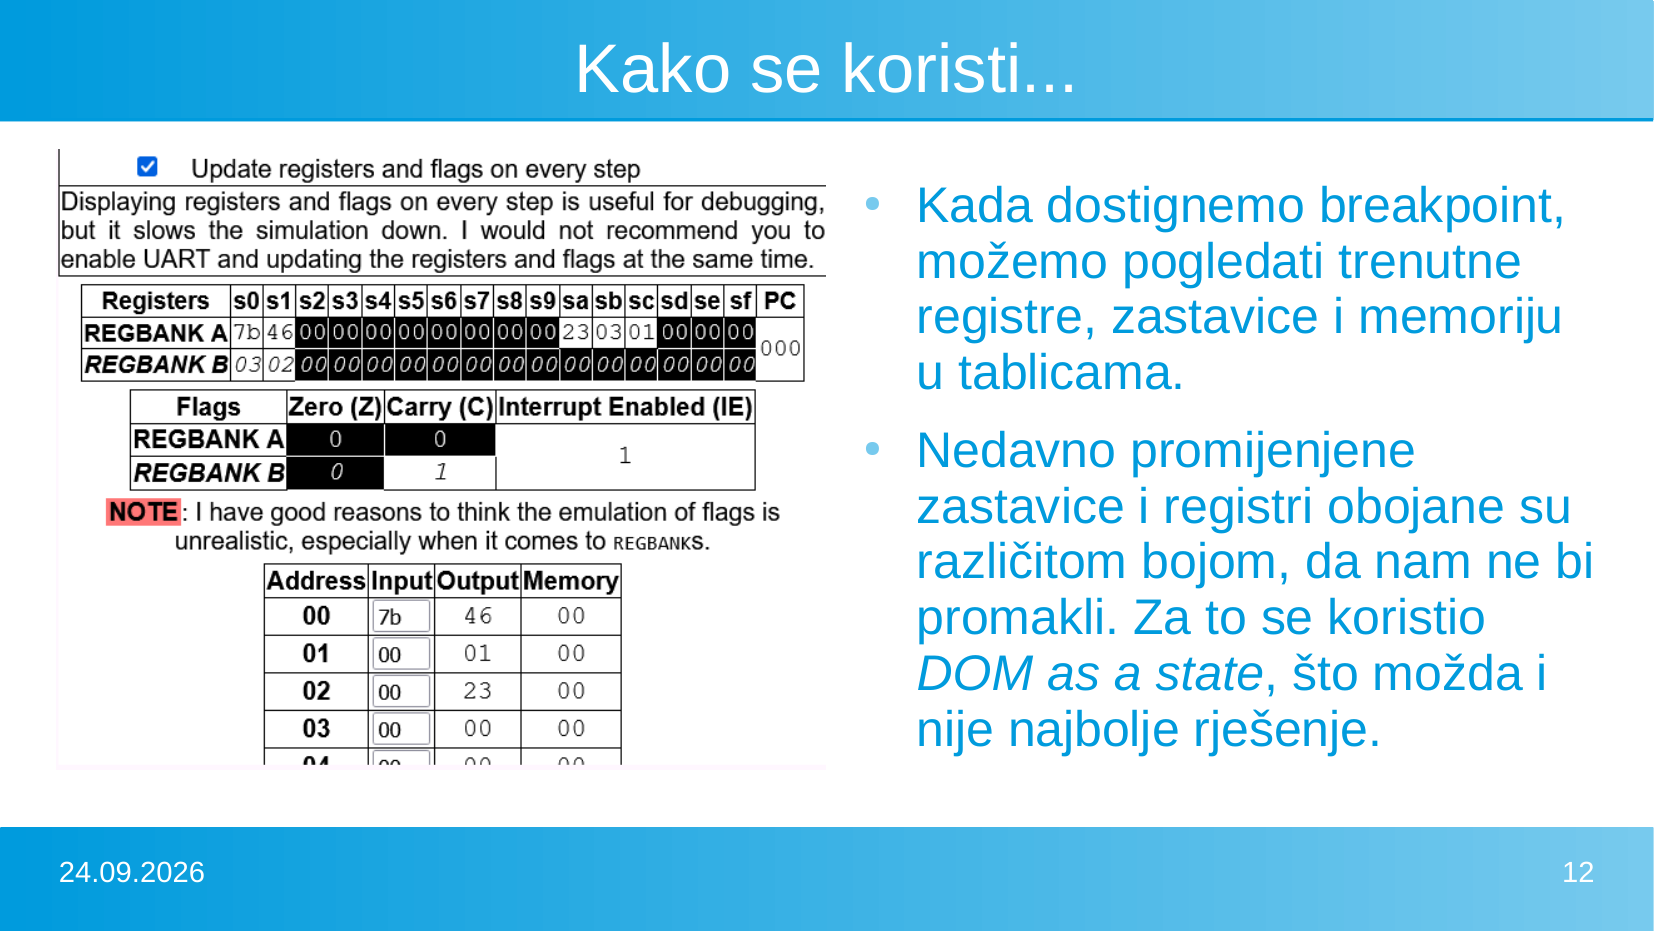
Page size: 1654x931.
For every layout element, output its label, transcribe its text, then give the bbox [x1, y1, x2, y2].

picture [56, 149, 826, 770]
list Kada dostignemo breakpoint, možemo pogledati trenutne registre, zastavice i memoriju u tablicama. Nedavno promijenjene zastavice i registri obojane su različitom bojom, da nam ne bi promakli. Za to se koristio DOM as a state, što možda i nije najbolje rješenje. [845, 177, 1596, 768]
title Kako se koristi... [59, 29, 1595, 108]
